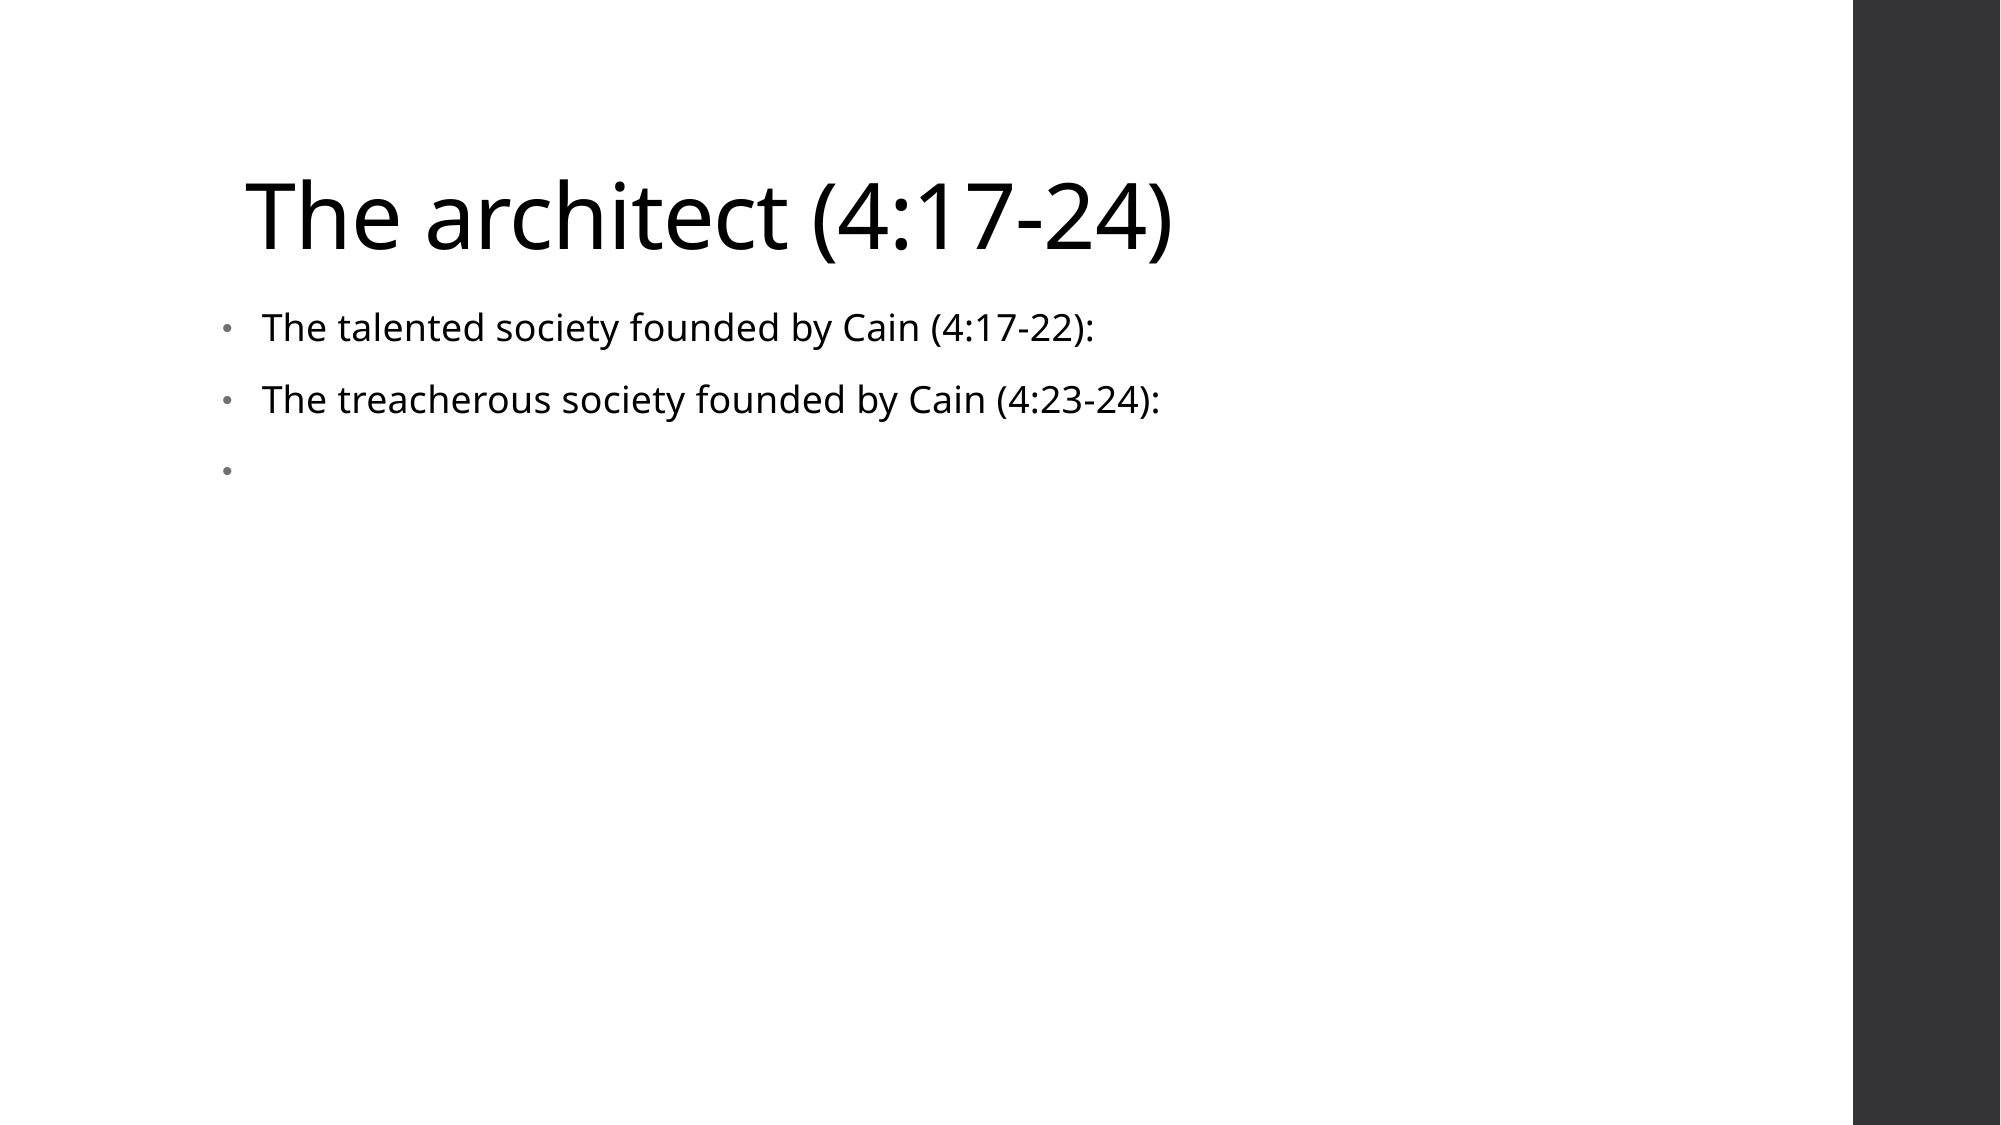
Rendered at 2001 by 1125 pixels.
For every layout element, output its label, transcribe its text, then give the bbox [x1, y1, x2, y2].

list The talented society founded by Cain (4:17-22): The treacherous society founded by Cain (4:23-24): [206, 299, 1617, 1014]
title The architect (4:17-24) [206, 60, 1797, 278]
